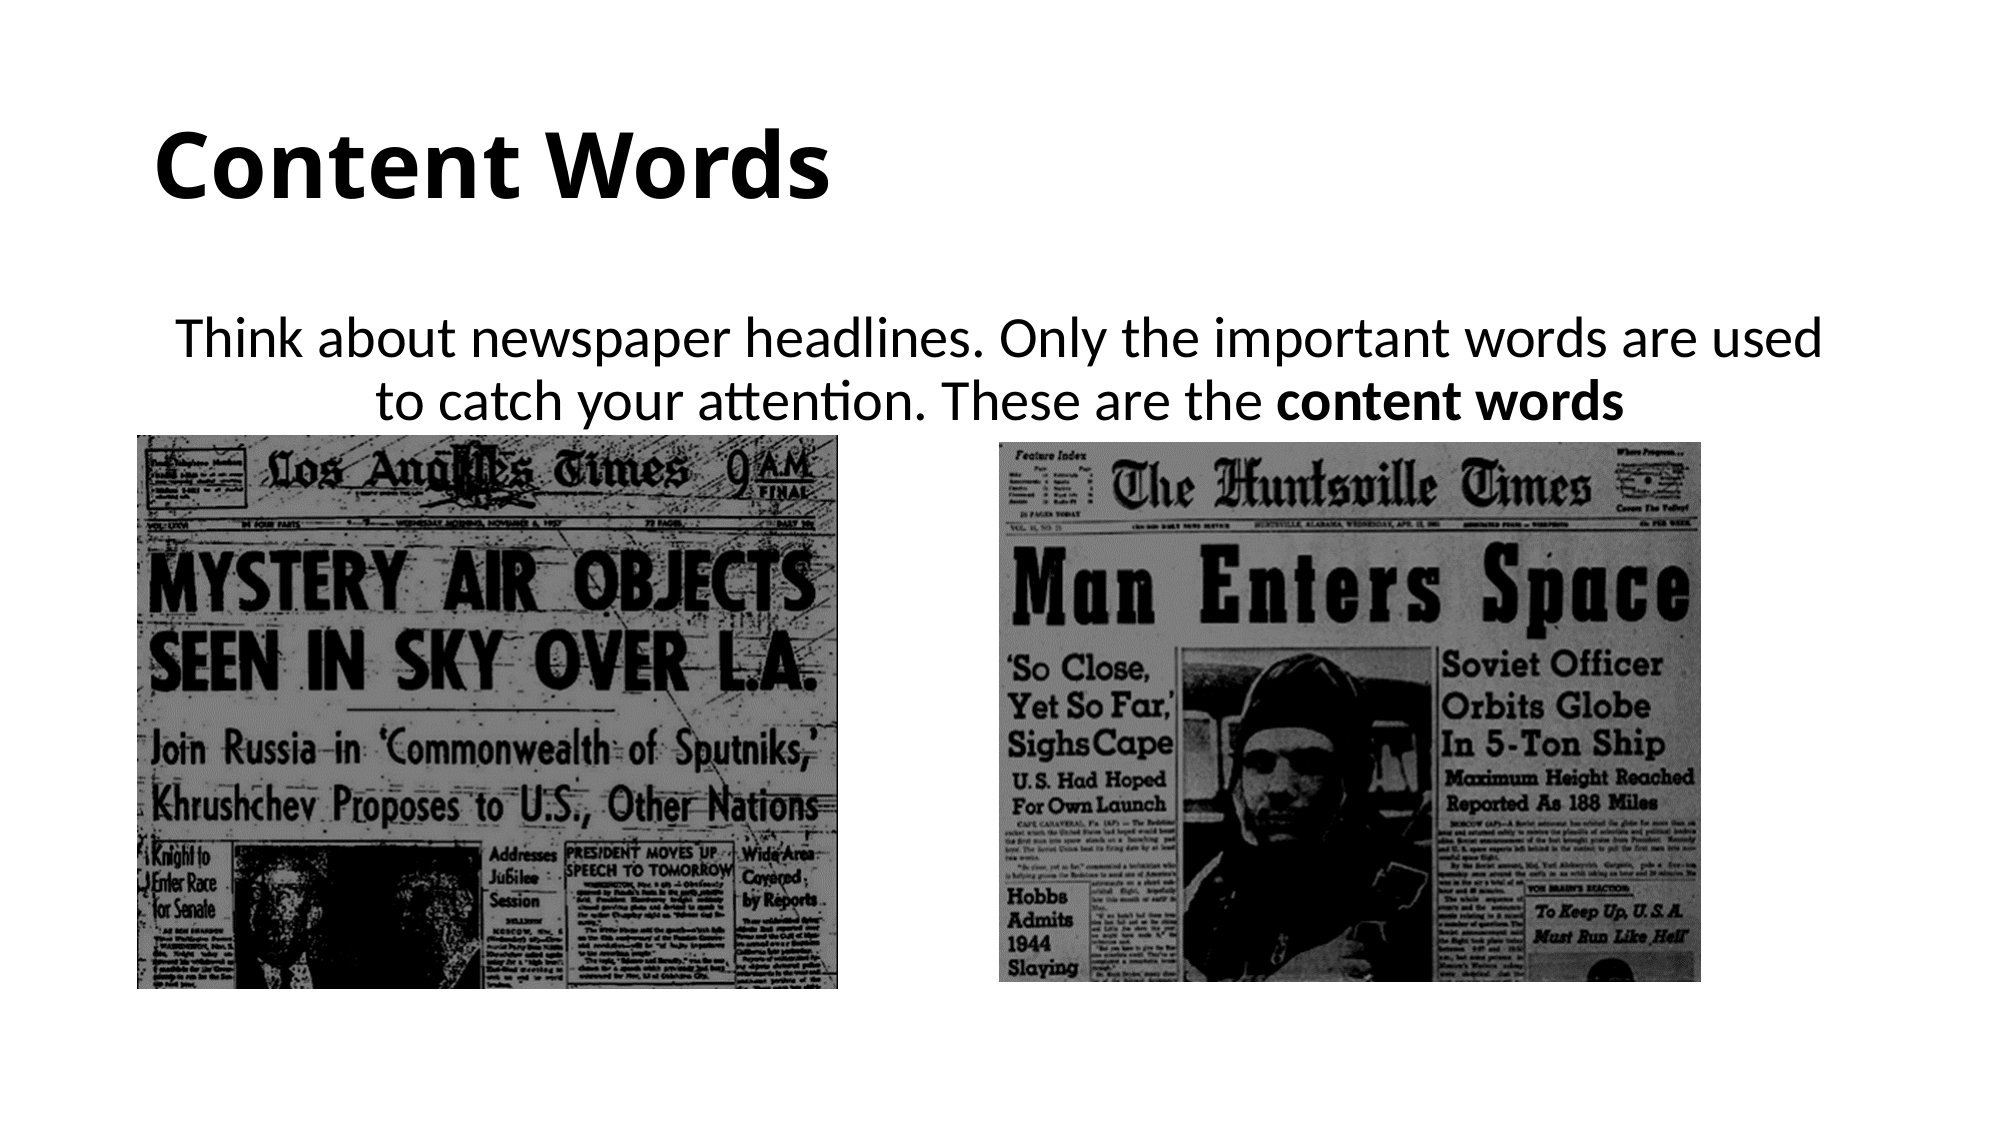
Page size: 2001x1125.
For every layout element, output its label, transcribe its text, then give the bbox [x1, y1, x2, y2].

title Content Words [137, 59, 1863, 278]
picture [137, 436, 838, 990]
list Think about newspaper headlines. Only the important words are used to catch your attention. These are the content words [137, 299, 1863, 1014]
picture [999, 442, 1701, 983]
